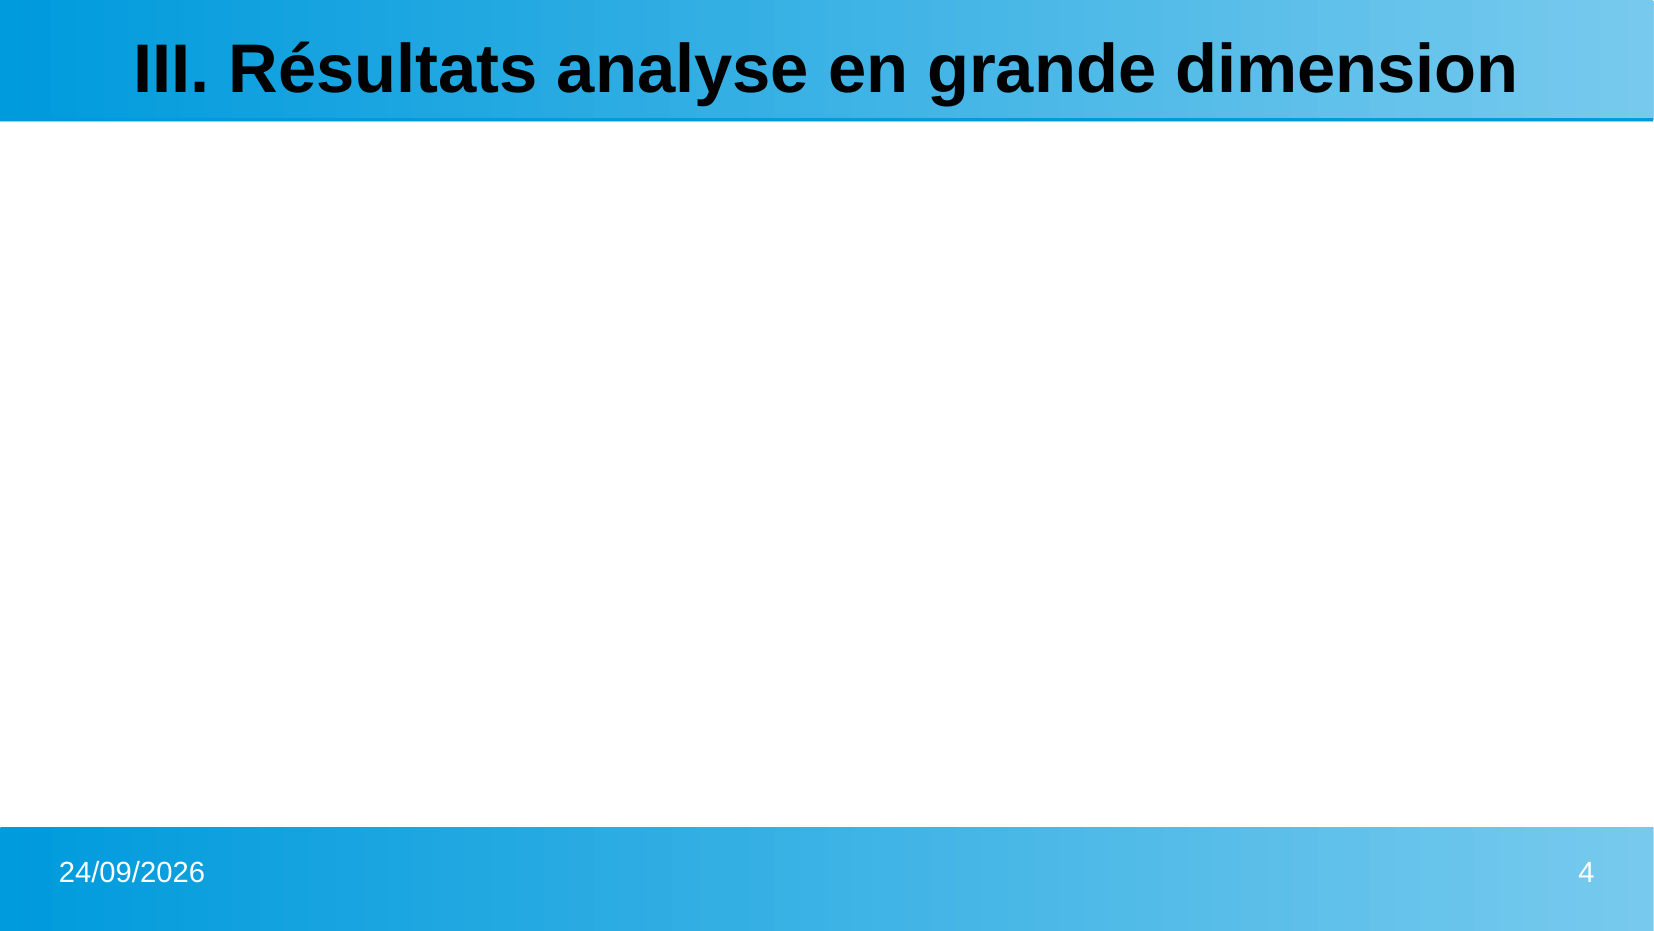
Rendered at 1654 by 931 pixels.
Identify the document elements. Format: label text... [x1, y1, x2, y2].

title III. Résultats analyse en grande dimension [59, 29, 1595, 108]
